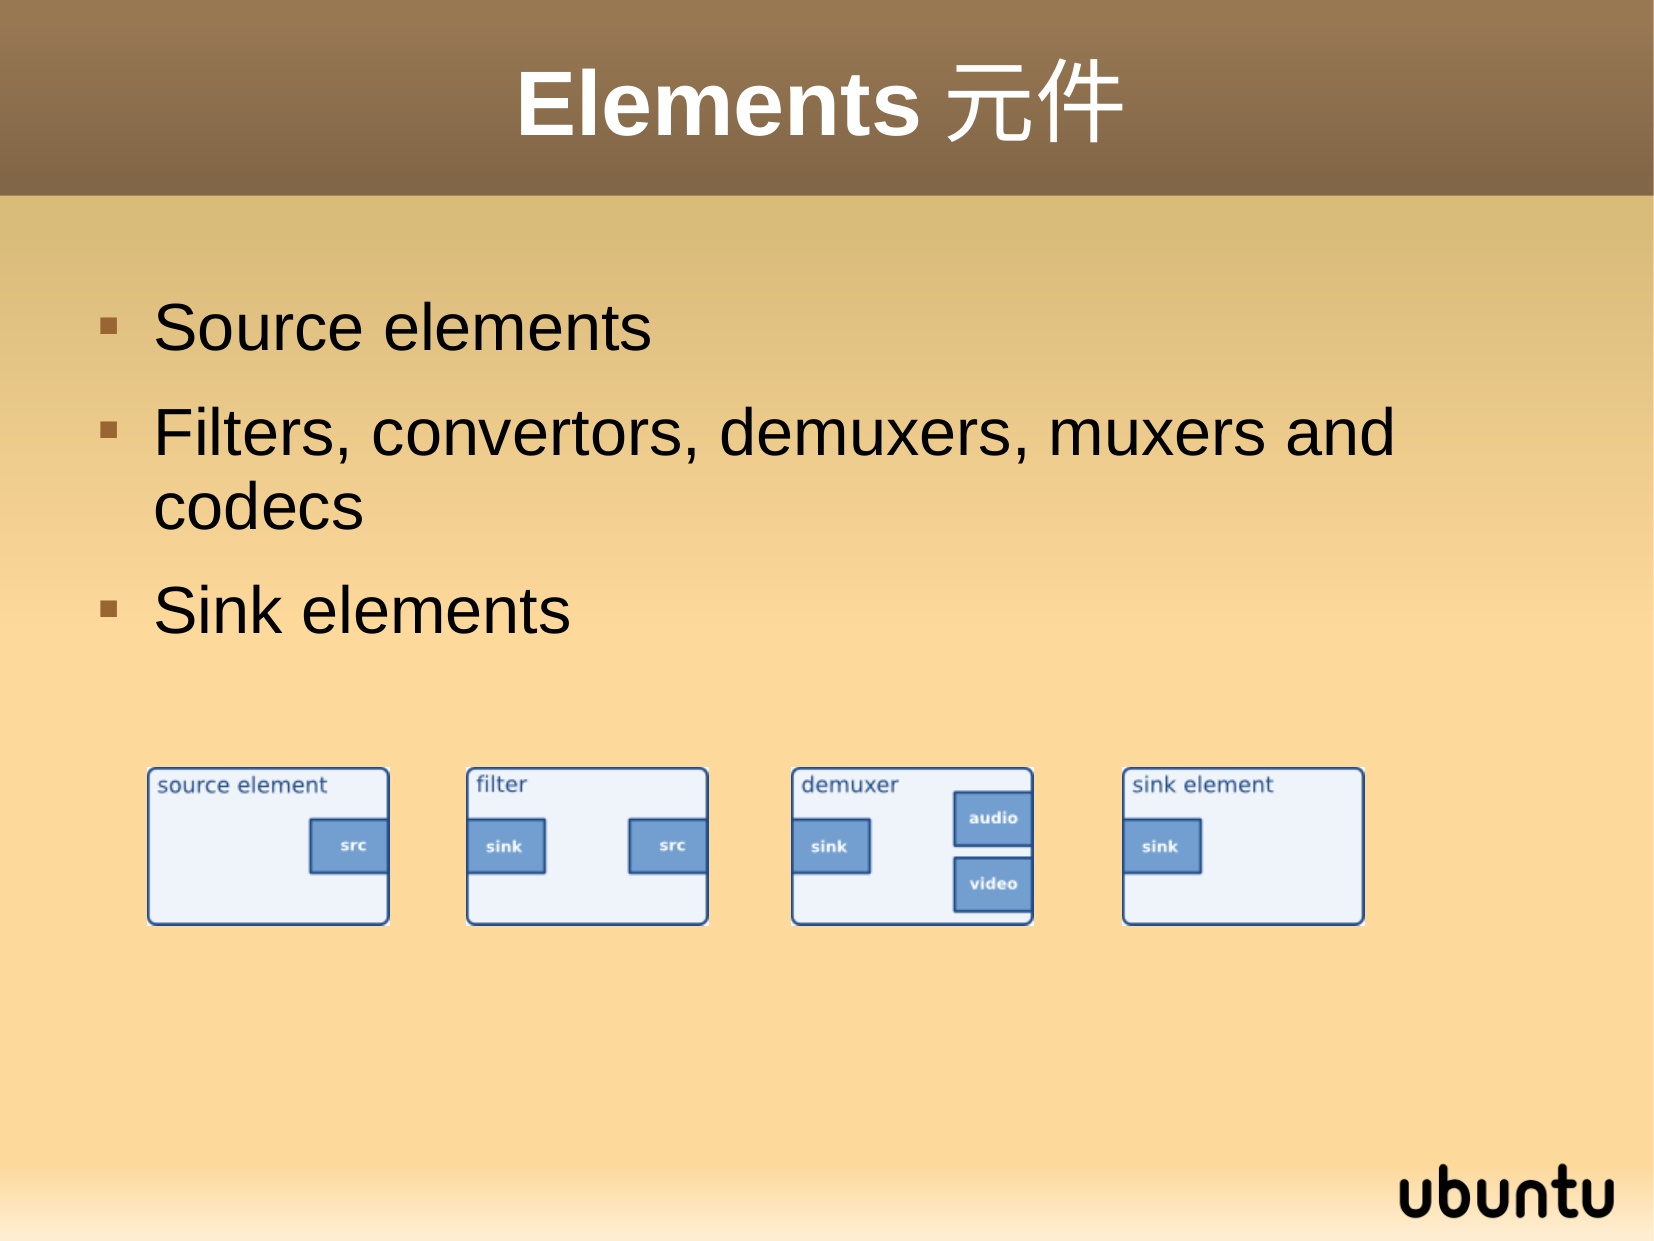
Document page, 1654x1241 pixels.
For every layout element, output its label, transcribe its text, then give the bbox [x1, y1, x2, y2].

title Elements元件 [76, 7, 1565, 200]
list Source elements Filters, convertors, demuxers, muxers and codecs Sink elements [82, 290, 1571, 1094]
picture [0, 0, 1654, 1241]
